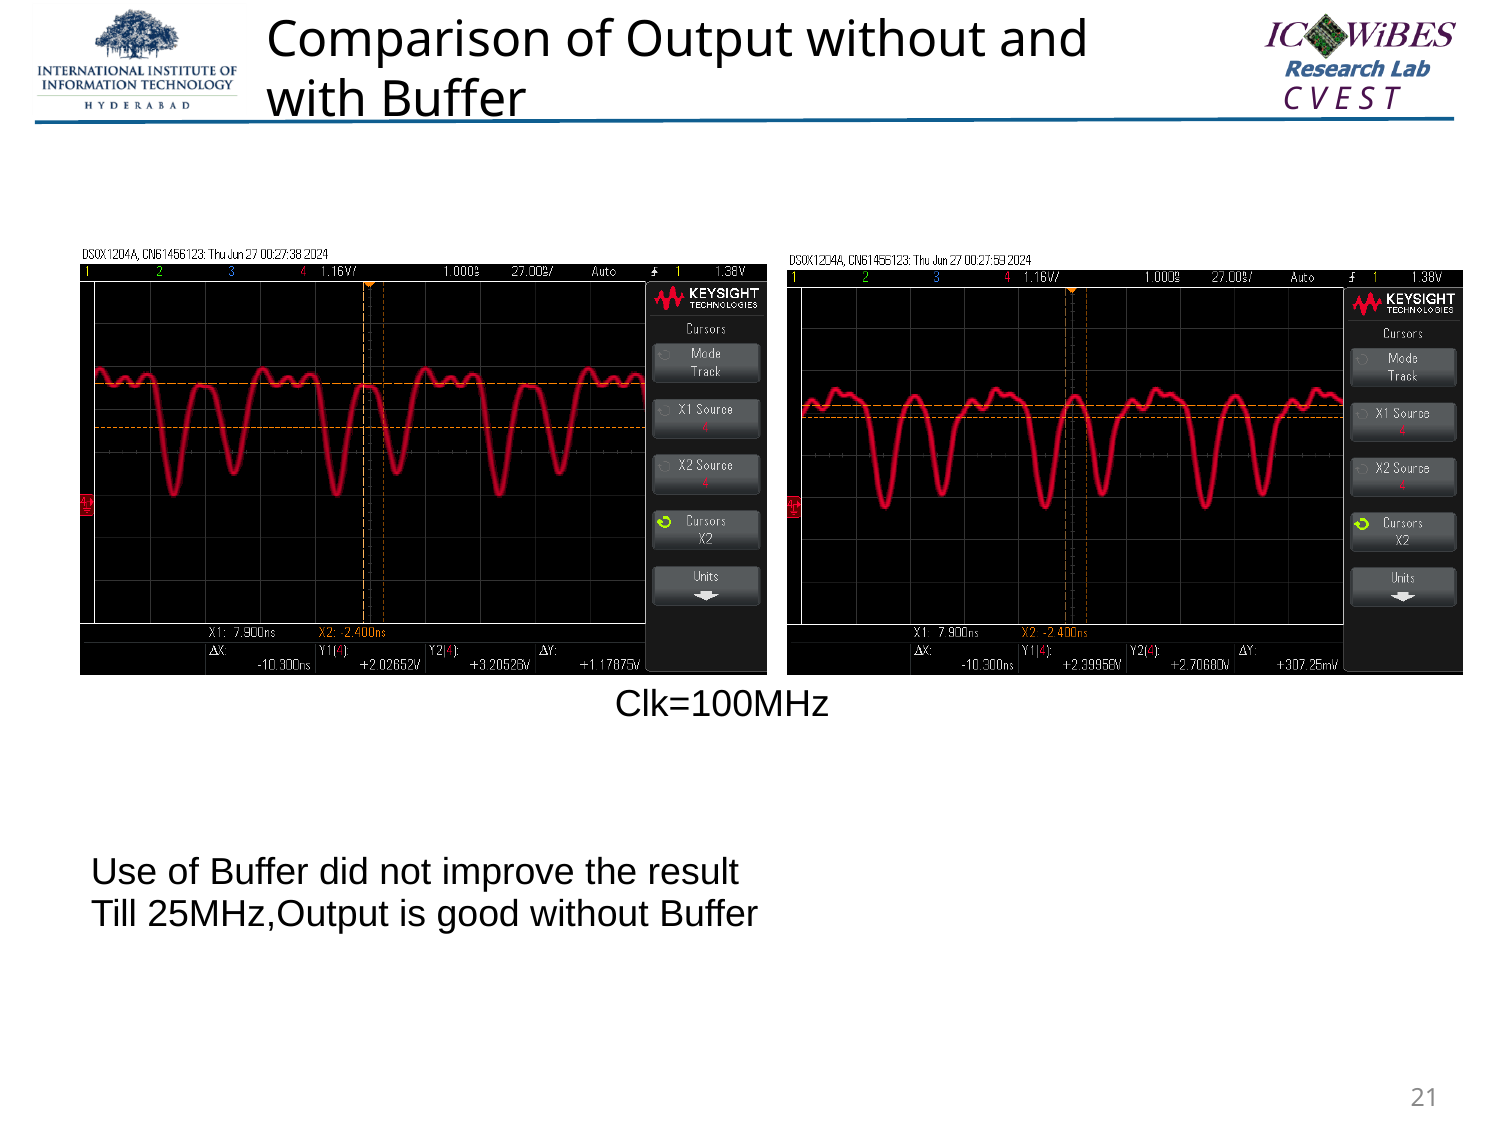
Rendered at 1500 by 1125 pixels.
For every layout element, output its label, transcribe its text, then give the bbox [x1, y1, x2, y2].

title Comparison of Output without and with Buffer [251, 23, 1195, 110]
picture [80, 244, 767, 676]
text_box Use of Buffer did not improve the result Till 25MHz,Output is good without Buffer [76, 843, 774, 984]
slide_number <number> [1329, 1074, 1455, 1123]
picture [31, 2, 247, 115]
picture [1261, 12, 1458, 82]
text_box Clk=100MHz [600, 675, 845, 732]
picture [787, 250, 1463, 676]
